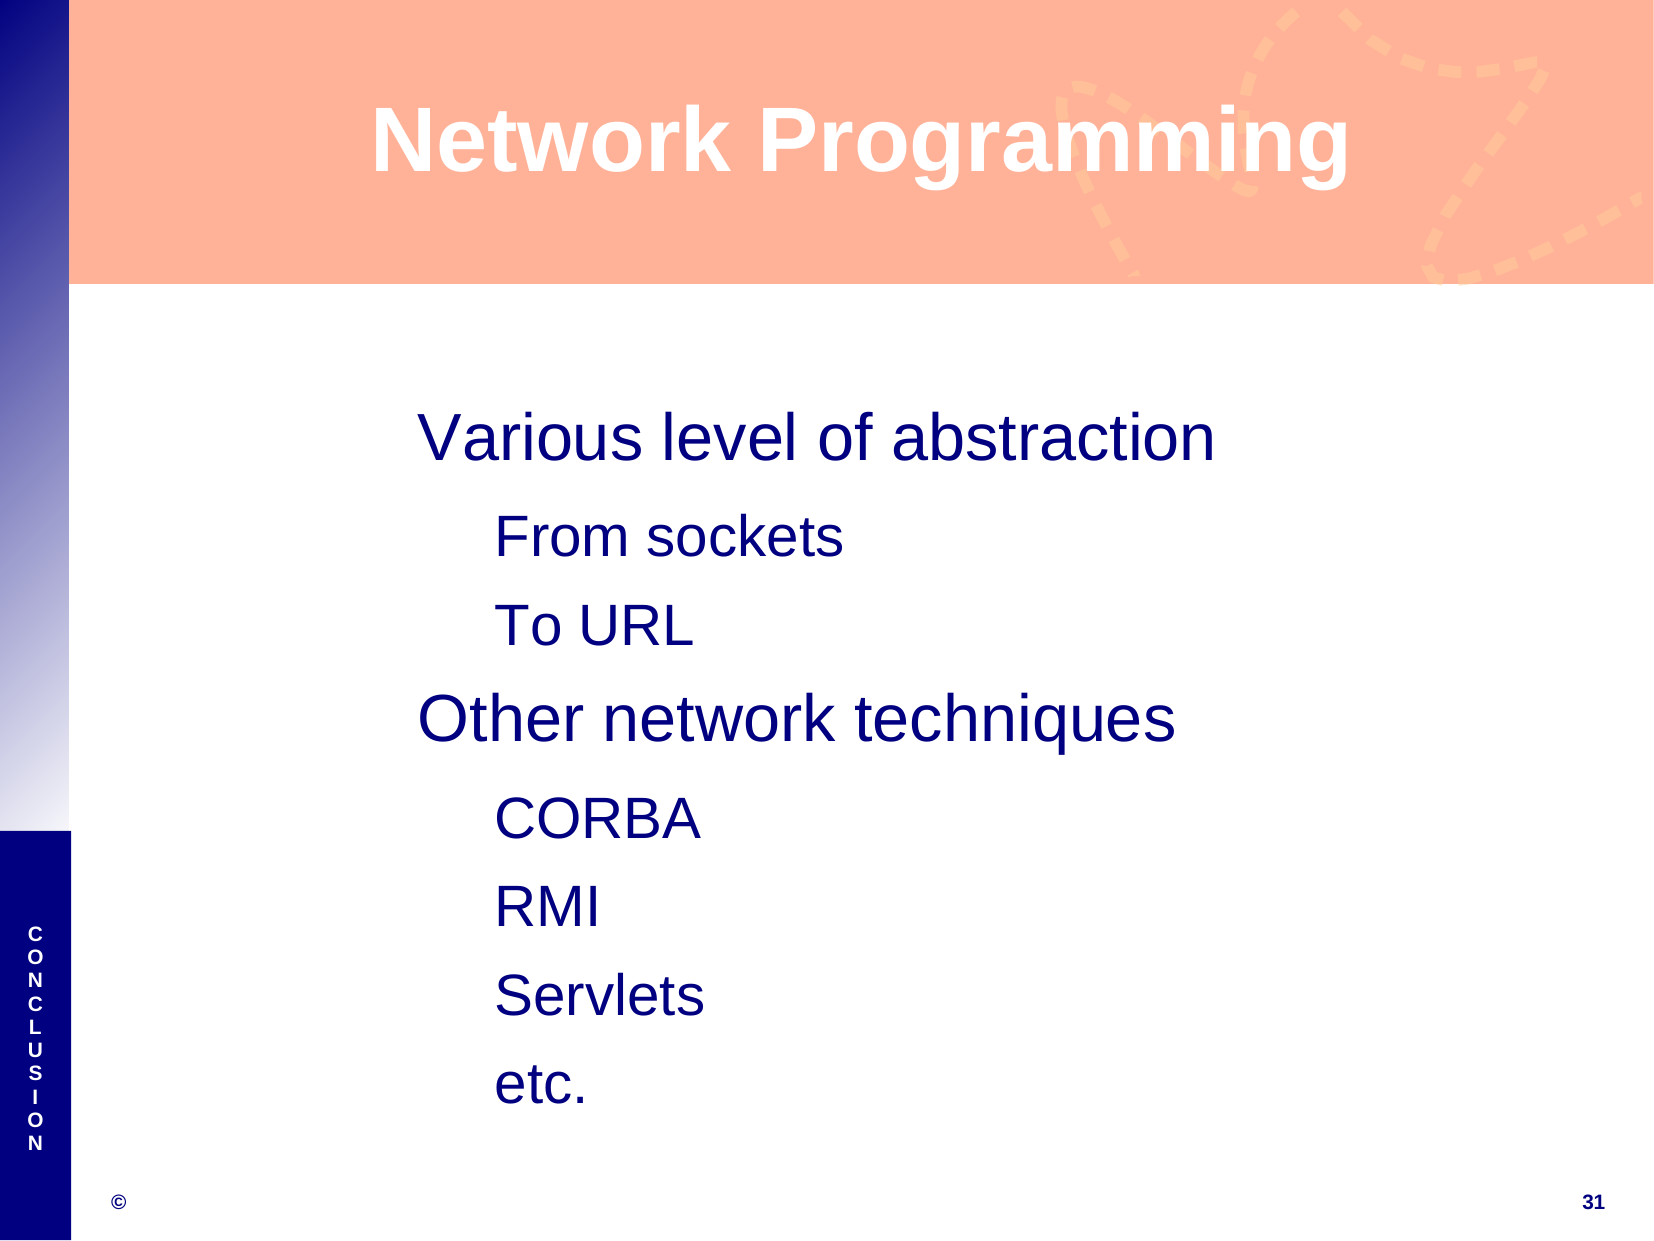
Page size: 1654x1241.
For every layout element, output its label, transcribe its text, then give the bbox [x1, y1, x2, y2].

list Various level of abstraction From sockets To URL Other network techniques CORBA RMI Servlets etc. [425, 399, 1299, 1117]
title Network Programming [70, 36, 1654, 244]
text_box C O N C L U S I O N [0, 830, 71, 1241]
